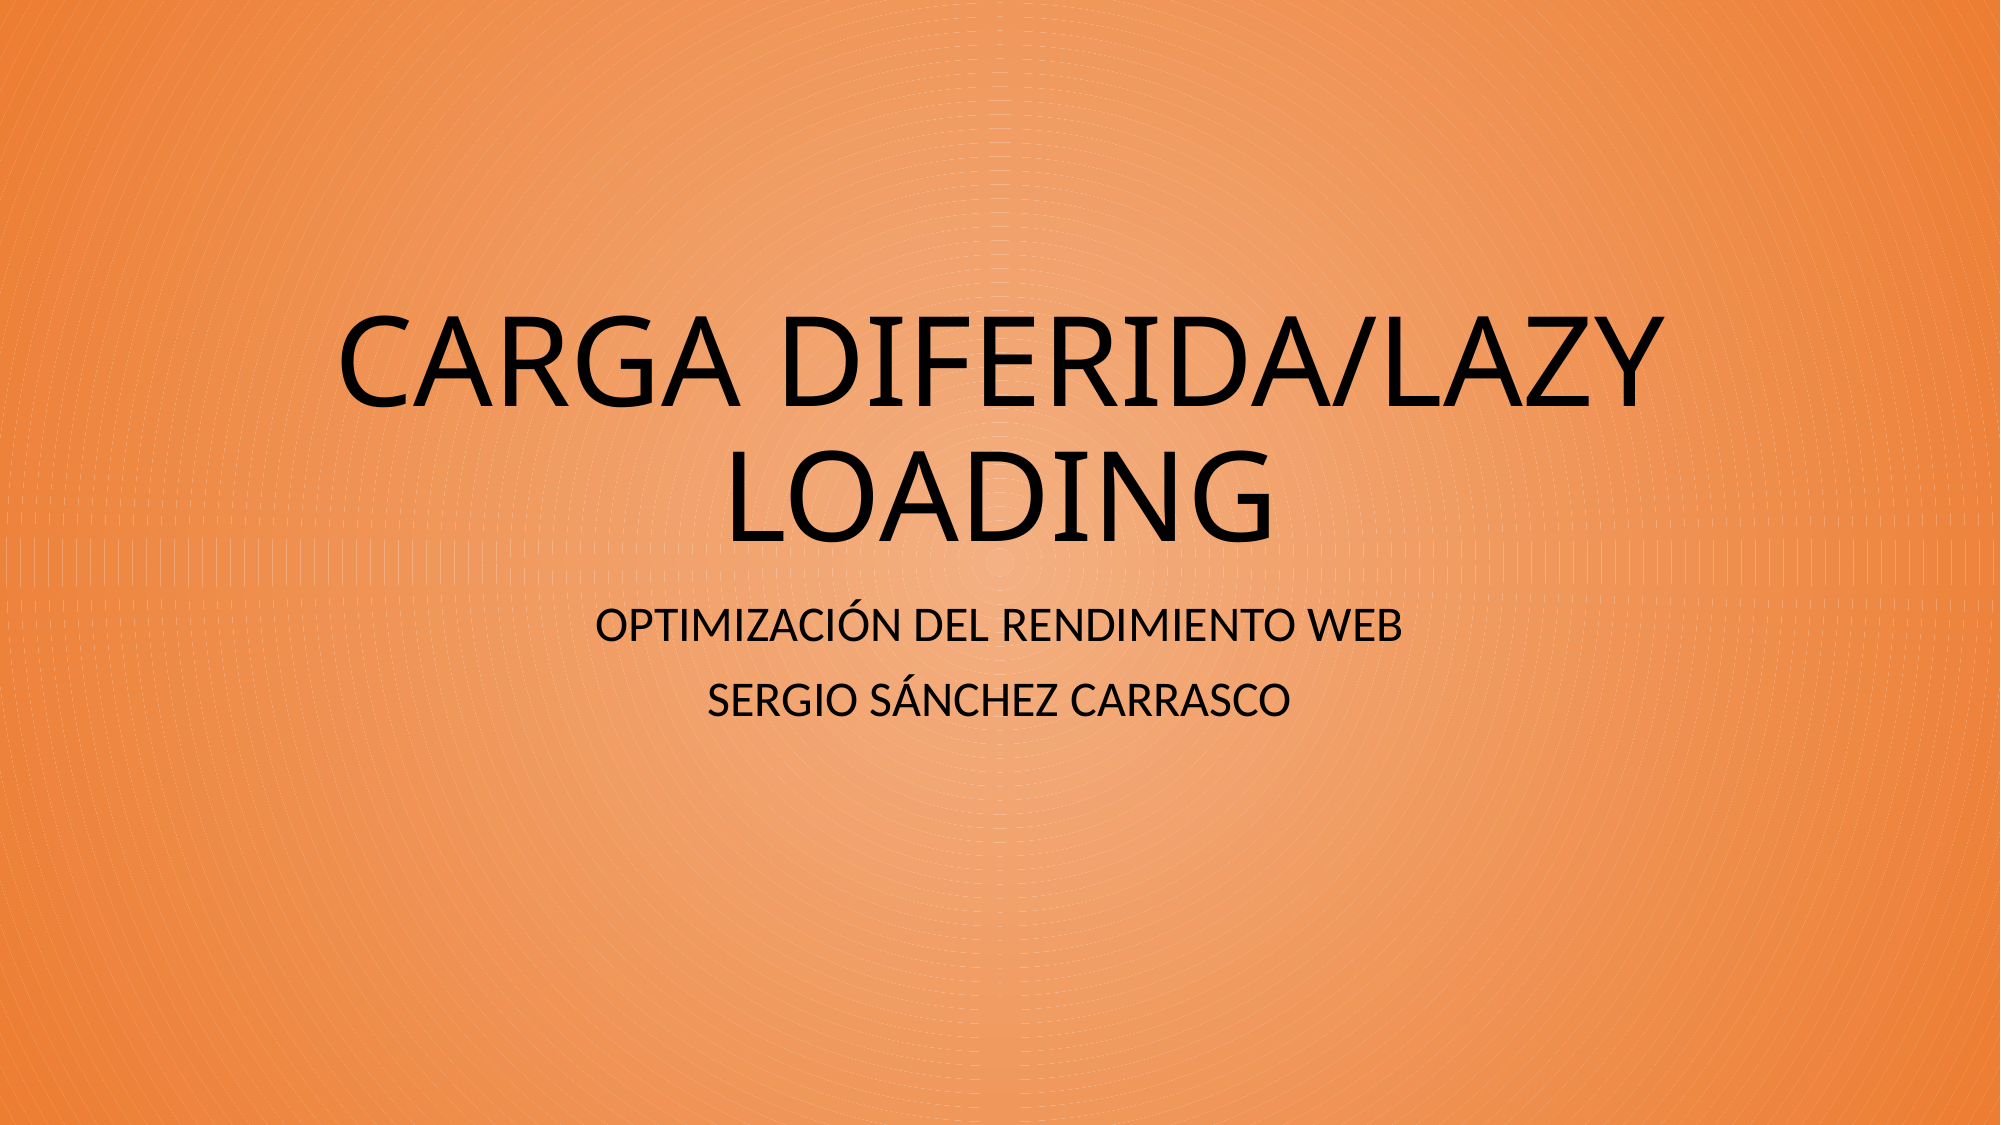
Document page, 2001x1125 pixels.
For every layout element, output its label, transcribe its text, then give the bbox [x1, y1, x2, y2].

subtitle OPTIMIZACIÓN DEL RENDIMIENTO WEB SERGIO SÁNCHEZ CARRASCO [249, 590, 1750, 863]
title CARGA DIFERIDA/LAZY LOADING [249, 184, 1750, 576]
